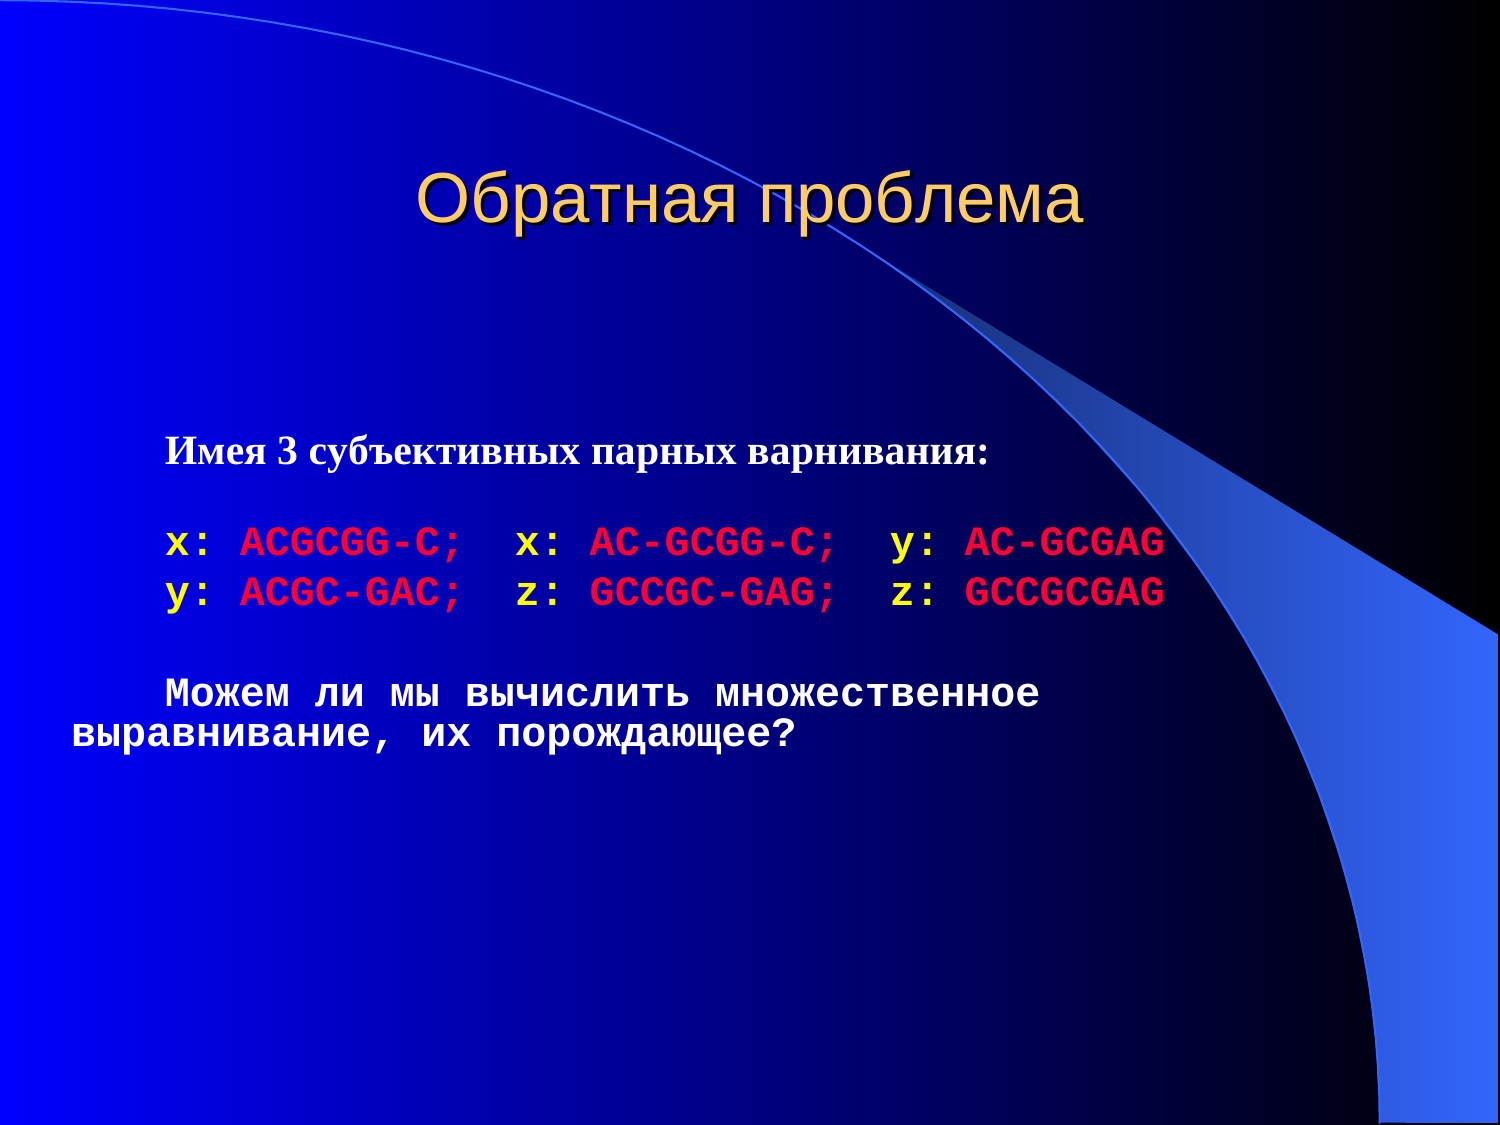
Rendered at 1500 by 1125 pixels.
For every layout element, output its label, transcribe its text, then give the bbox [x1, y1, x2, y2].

title Обратная проблема [112, 99, 1388, 288]
list Имея 3 субъективных парных варнивания: x: ACGCGG-C; x: AC-GCGG-C; y: AC-GCGAG y: ACGC-GAC; z: GCCGC-GAG; z: GCCGCGAG Можем ли мы вычислить множественное выравнивание, их порождающее? [0, 324, 1500, 1000]
